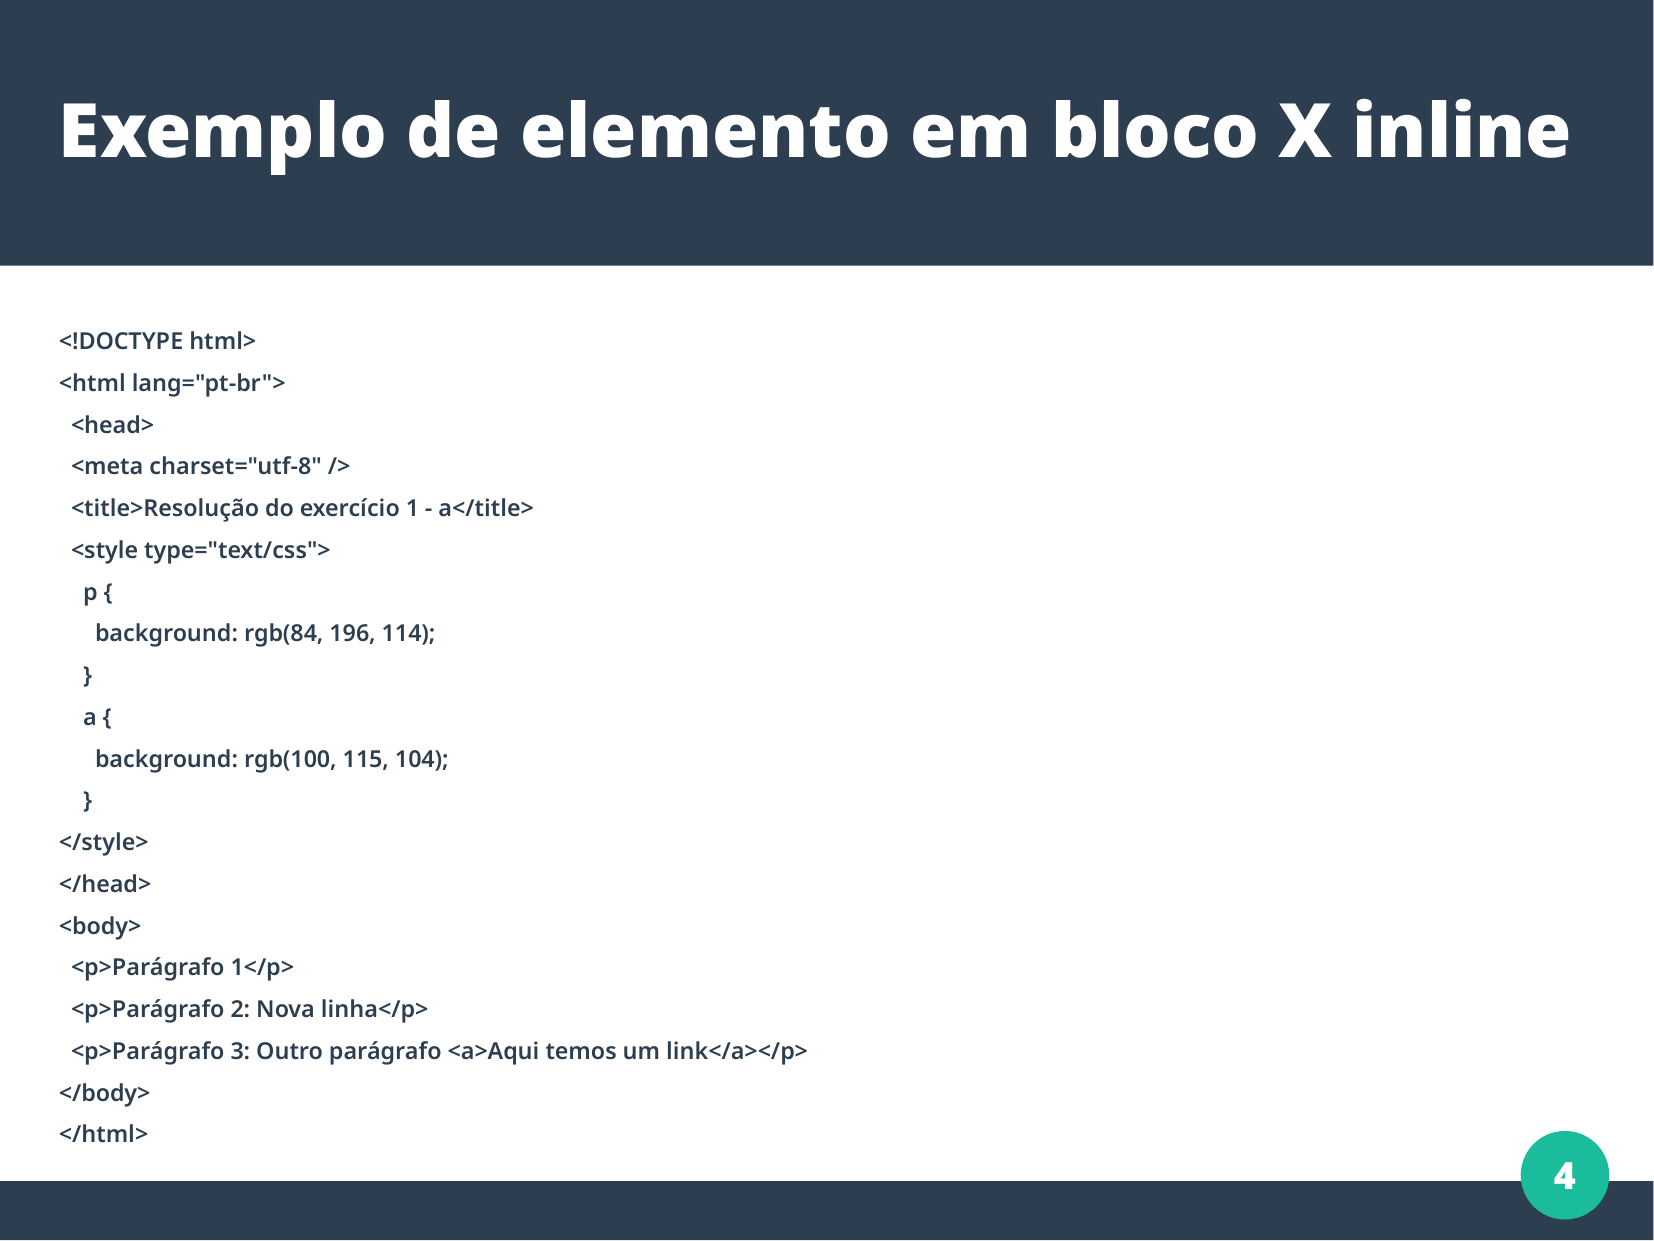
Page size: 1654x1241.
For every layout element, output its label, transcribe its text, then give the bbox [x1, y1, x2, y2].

title Exemplo de elemento em bloco X inline [59, 49, 1595, 207]
list <!DOCTYPE html> <html lang="pt-br"> <head> <meta charset="utf-8" /> <title>Resolução do exercício 1 - a</title> <style type="text/css"> p { background: rgb(84, 196, 114); } a { background: rgb(100, 115, 104); } </style> </head> <body> <p>Parágrafo 1</p> <p>Parágrafo 2: Nova linha</p> <p>Parágrafo 3: Outro parágrafo <a>Aqui temos um link</a></p> </body> </html> [59, 324, 1595, 1152]
